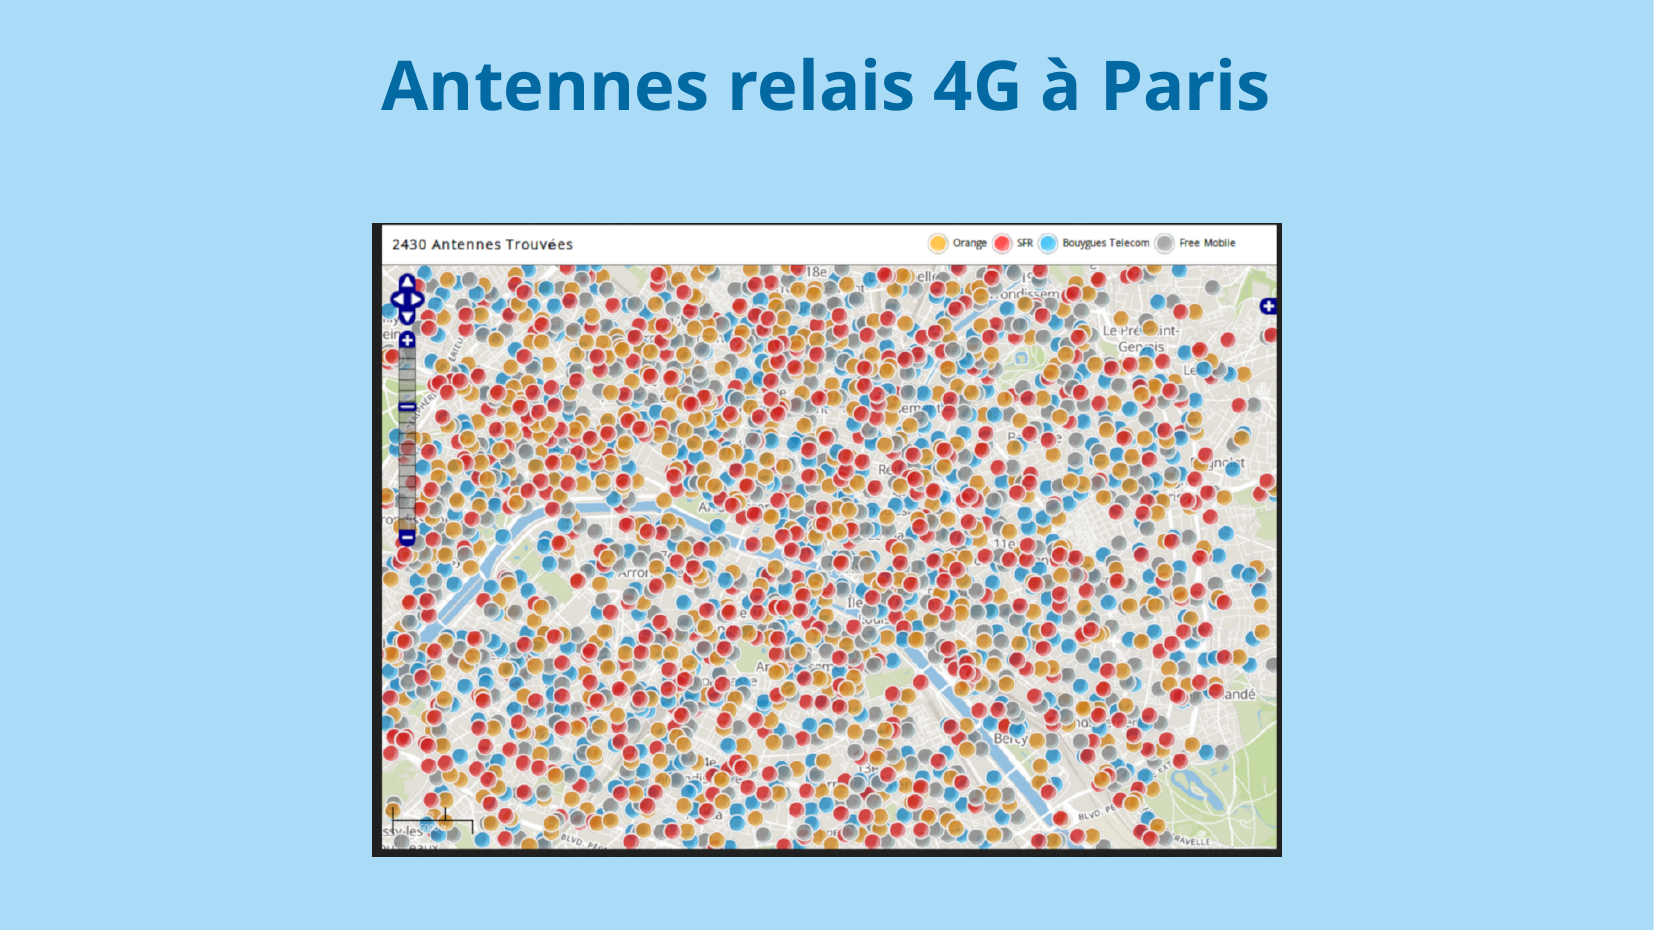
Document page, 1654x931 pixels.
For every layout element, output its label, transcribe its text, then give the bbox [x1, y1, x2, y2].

text_box Antennes relais 4G à Paris [59, 29, 1595, 129]
picture [372, 223, 1282, 857]
